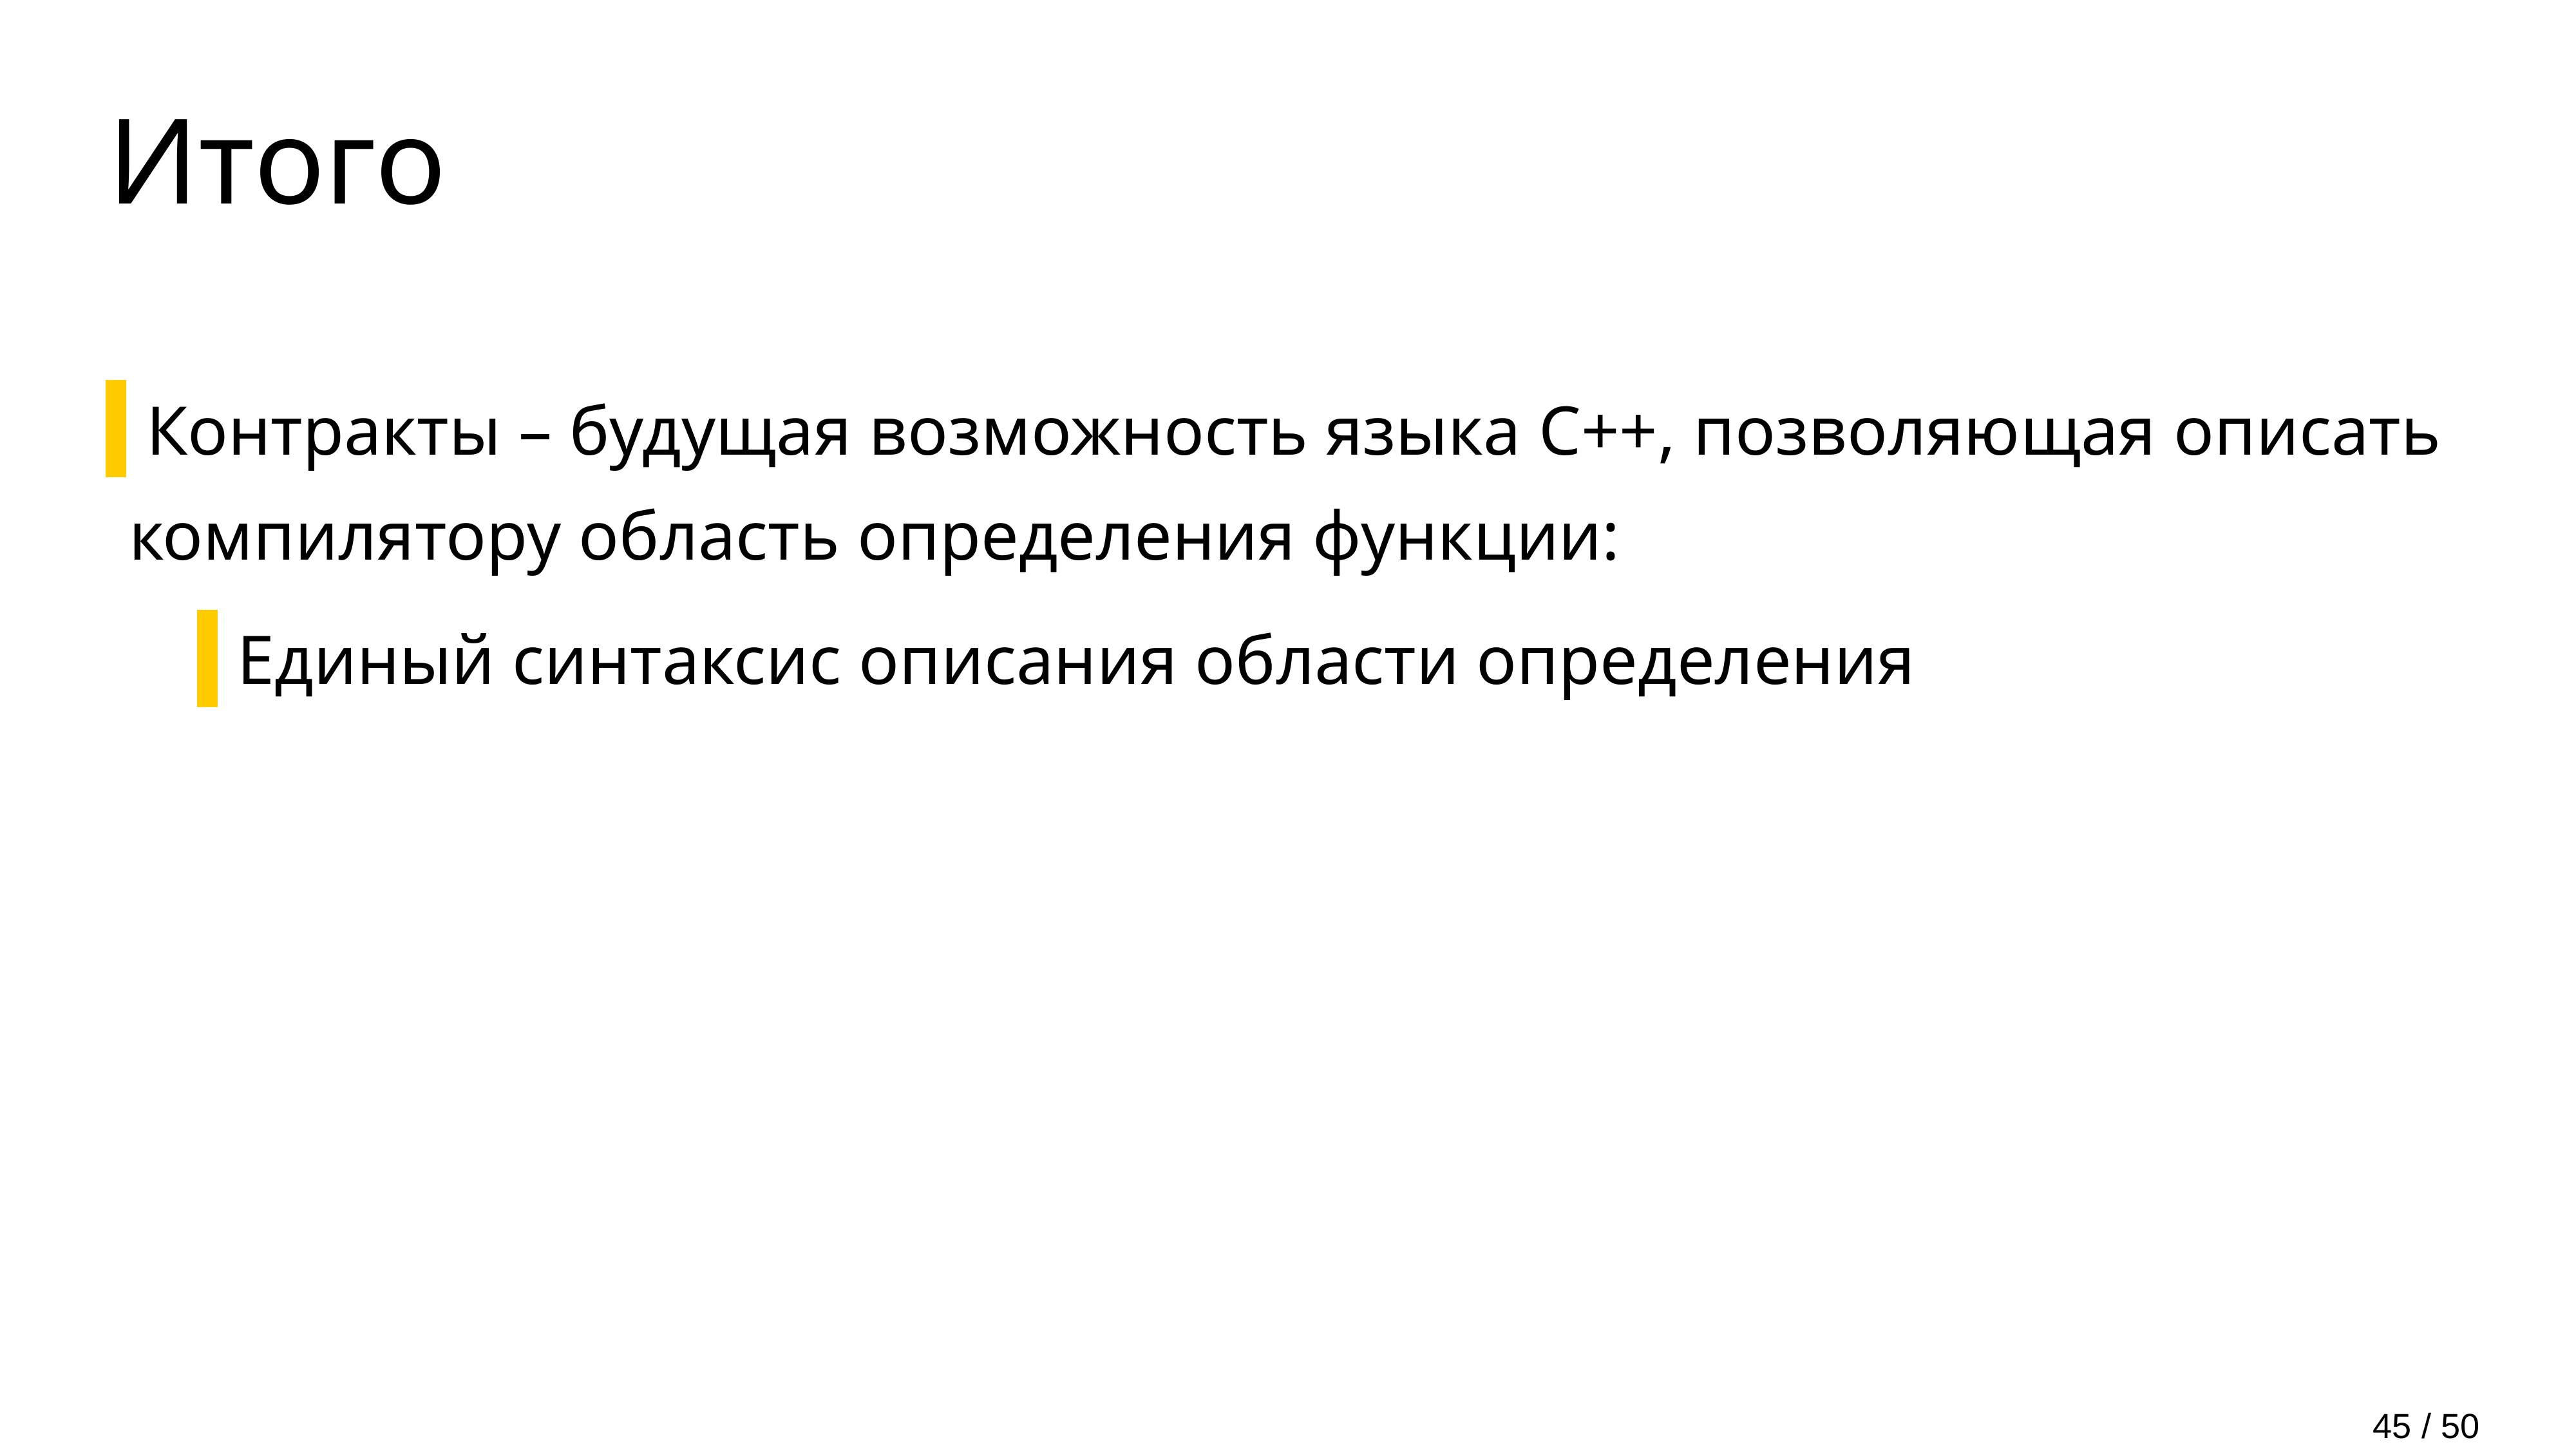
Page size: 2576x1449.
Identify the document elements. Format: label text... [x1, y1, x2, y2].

text_box Контракты – будущая возможность языка С++, позволяющая описать компилятору область определения функции: Единый синтаксис описания области определения [96, 364, 2512, 1419]
title Итого [108, 80, 2468, 242]
text_box <number> / 50 [2363, 1402, 2576, 1449]
